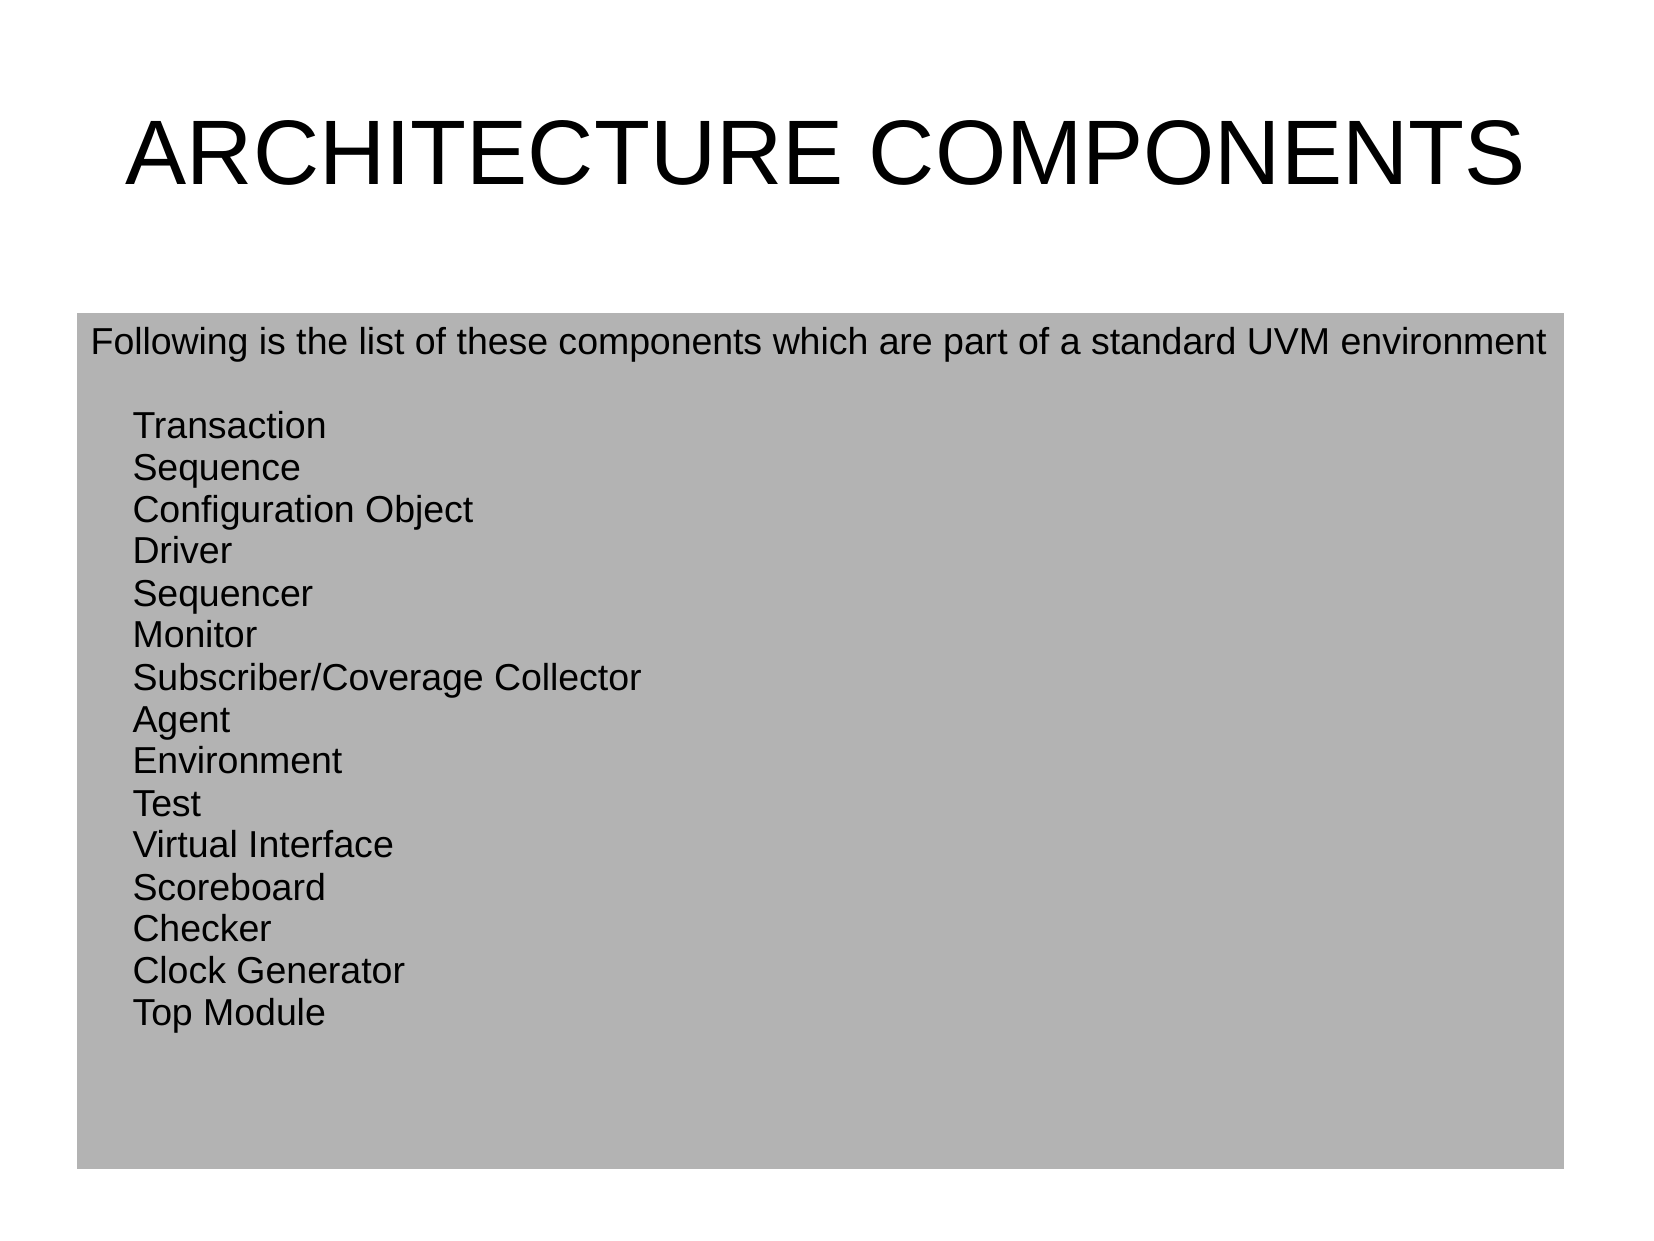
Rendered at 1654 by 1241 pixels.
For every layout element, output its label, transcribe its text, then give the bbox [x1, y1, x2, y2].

table_header Following is the list of these components which are part of a standard UVM environment Transaction Sequence Configuration Object Driver Sequencer Monitor Subscriber/Coverage Collector Agent Environment Test Virtual Interface Scoreboard Checker Clock Generator Top Module [77, 313, 1564, 1169]
title ARCHITECTURE COMPONENTS [82, 49, 1571, 257]
